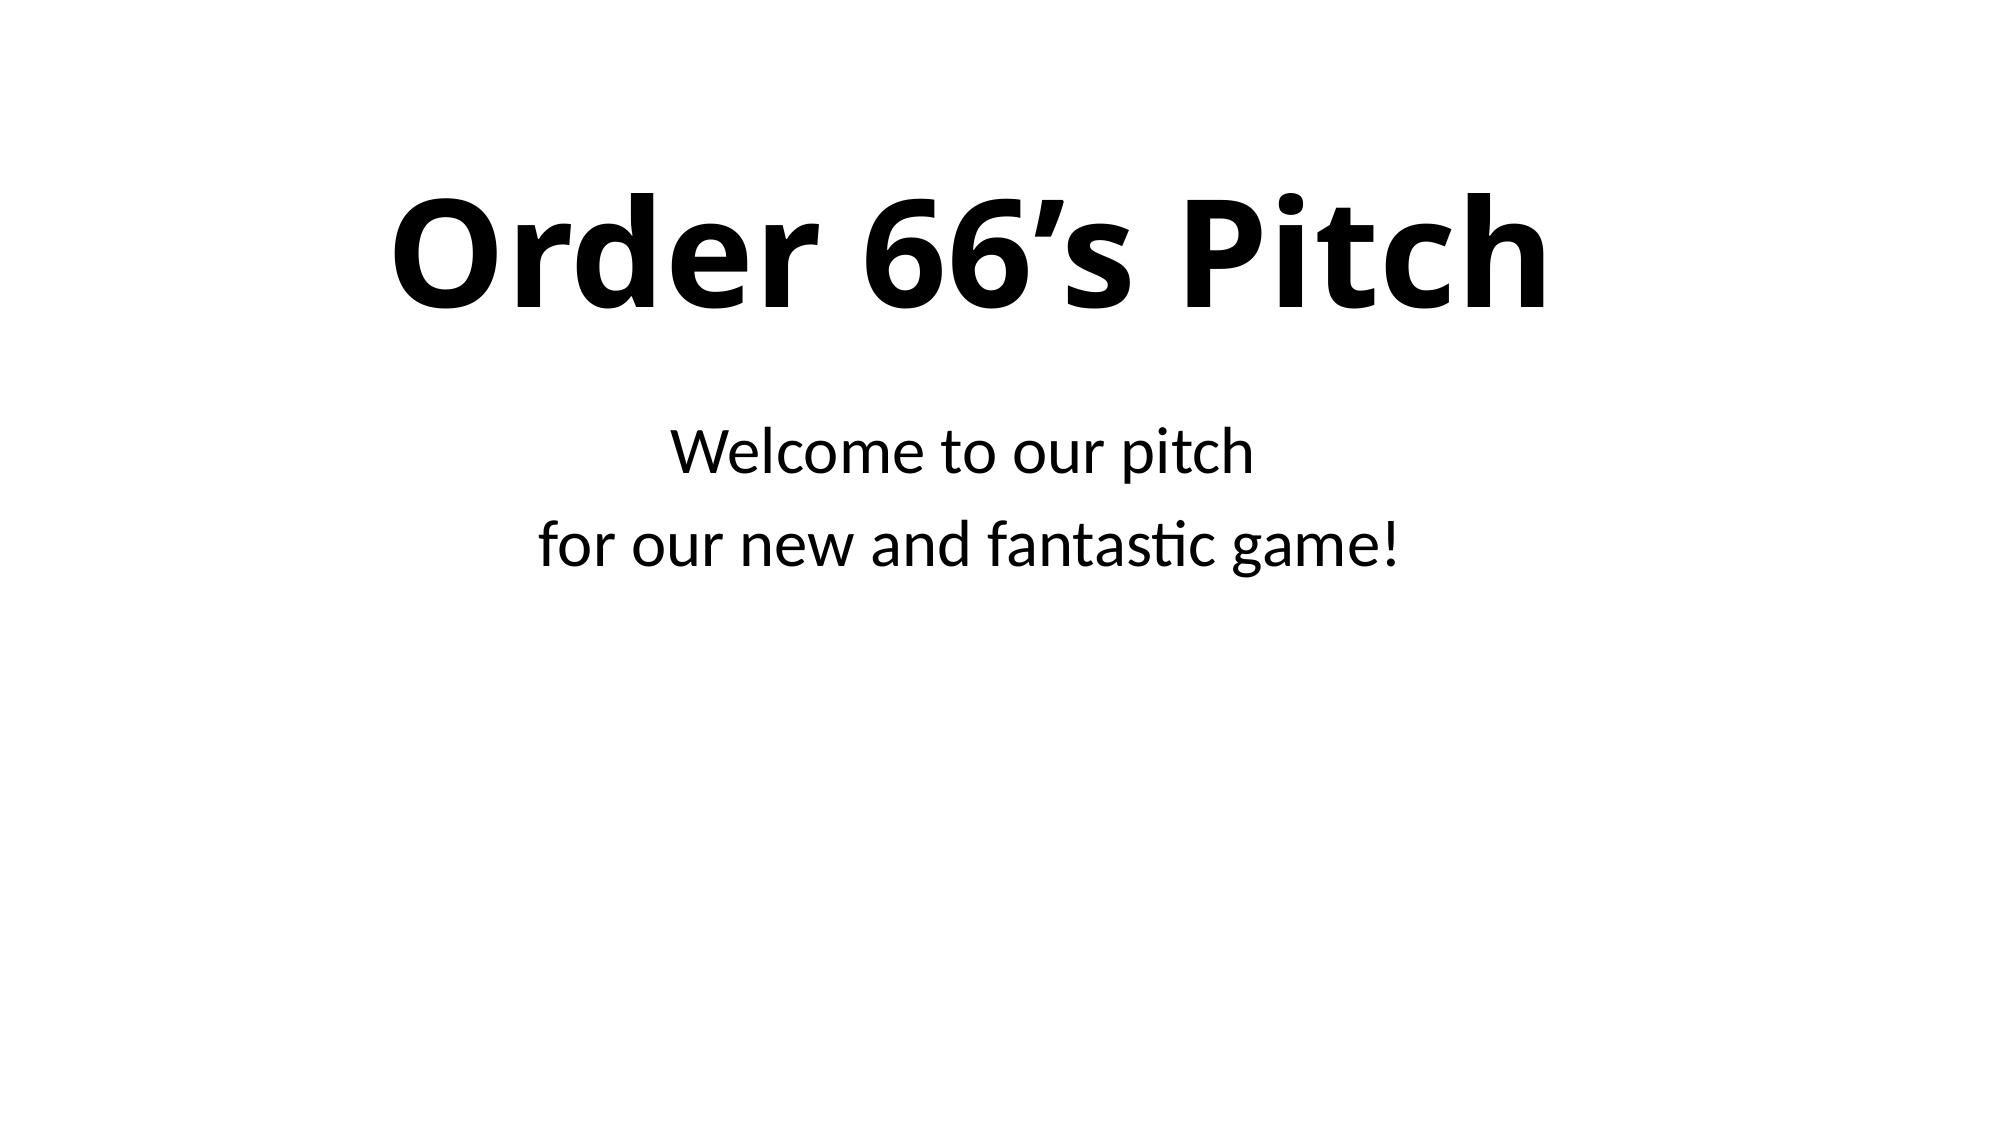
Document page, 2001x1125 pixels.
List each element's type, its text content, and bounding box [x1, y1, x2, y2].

subtitle Welcome to our pitch for our new and fantastic game! [220, 408, 1721, 589]
title Order 66’s Pitch [220, 170, 1721, 325]
